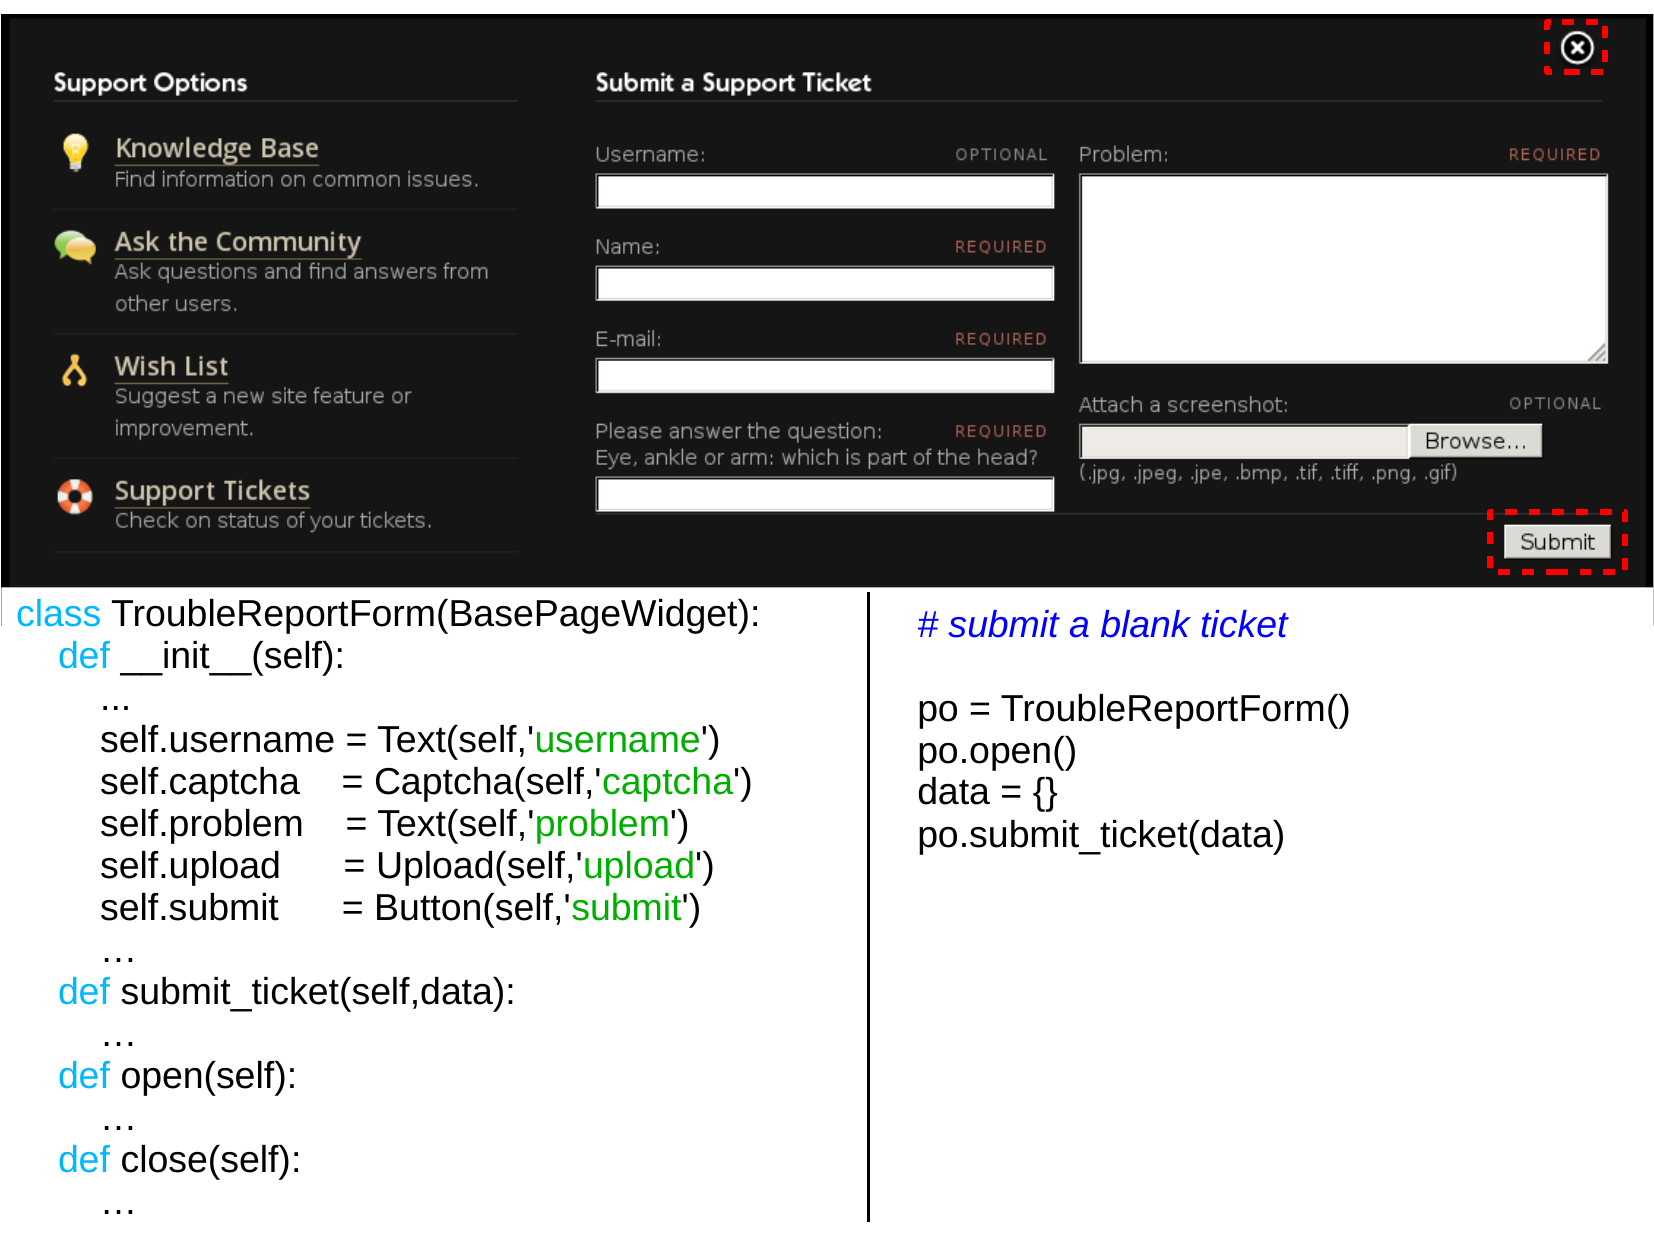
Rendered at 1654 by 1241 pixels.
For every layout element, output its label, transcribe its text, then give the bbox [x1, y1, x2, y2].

text_box # submit a blank ticket po = TroubleReportForm() po.open() data = {} po.submit_ticket(data) [902, 595, 1367, 863]
text_box [776, 587, 1654, 1212]
text_box class TroubleReportForm(BasePageWidget): def __init__(self): ... self.username = Text(self,'username') self.captcha = Captcha(self,'captcha') self.problem = Text(self,'problem') self.upload = Upload(self,'upload') self.submit = Button(self,'submit') … def submit_ticket(self,data): … def open(self): … def close(self): … [1, 585, 776, 1231]
picture [1, 14, 1654, 587]
